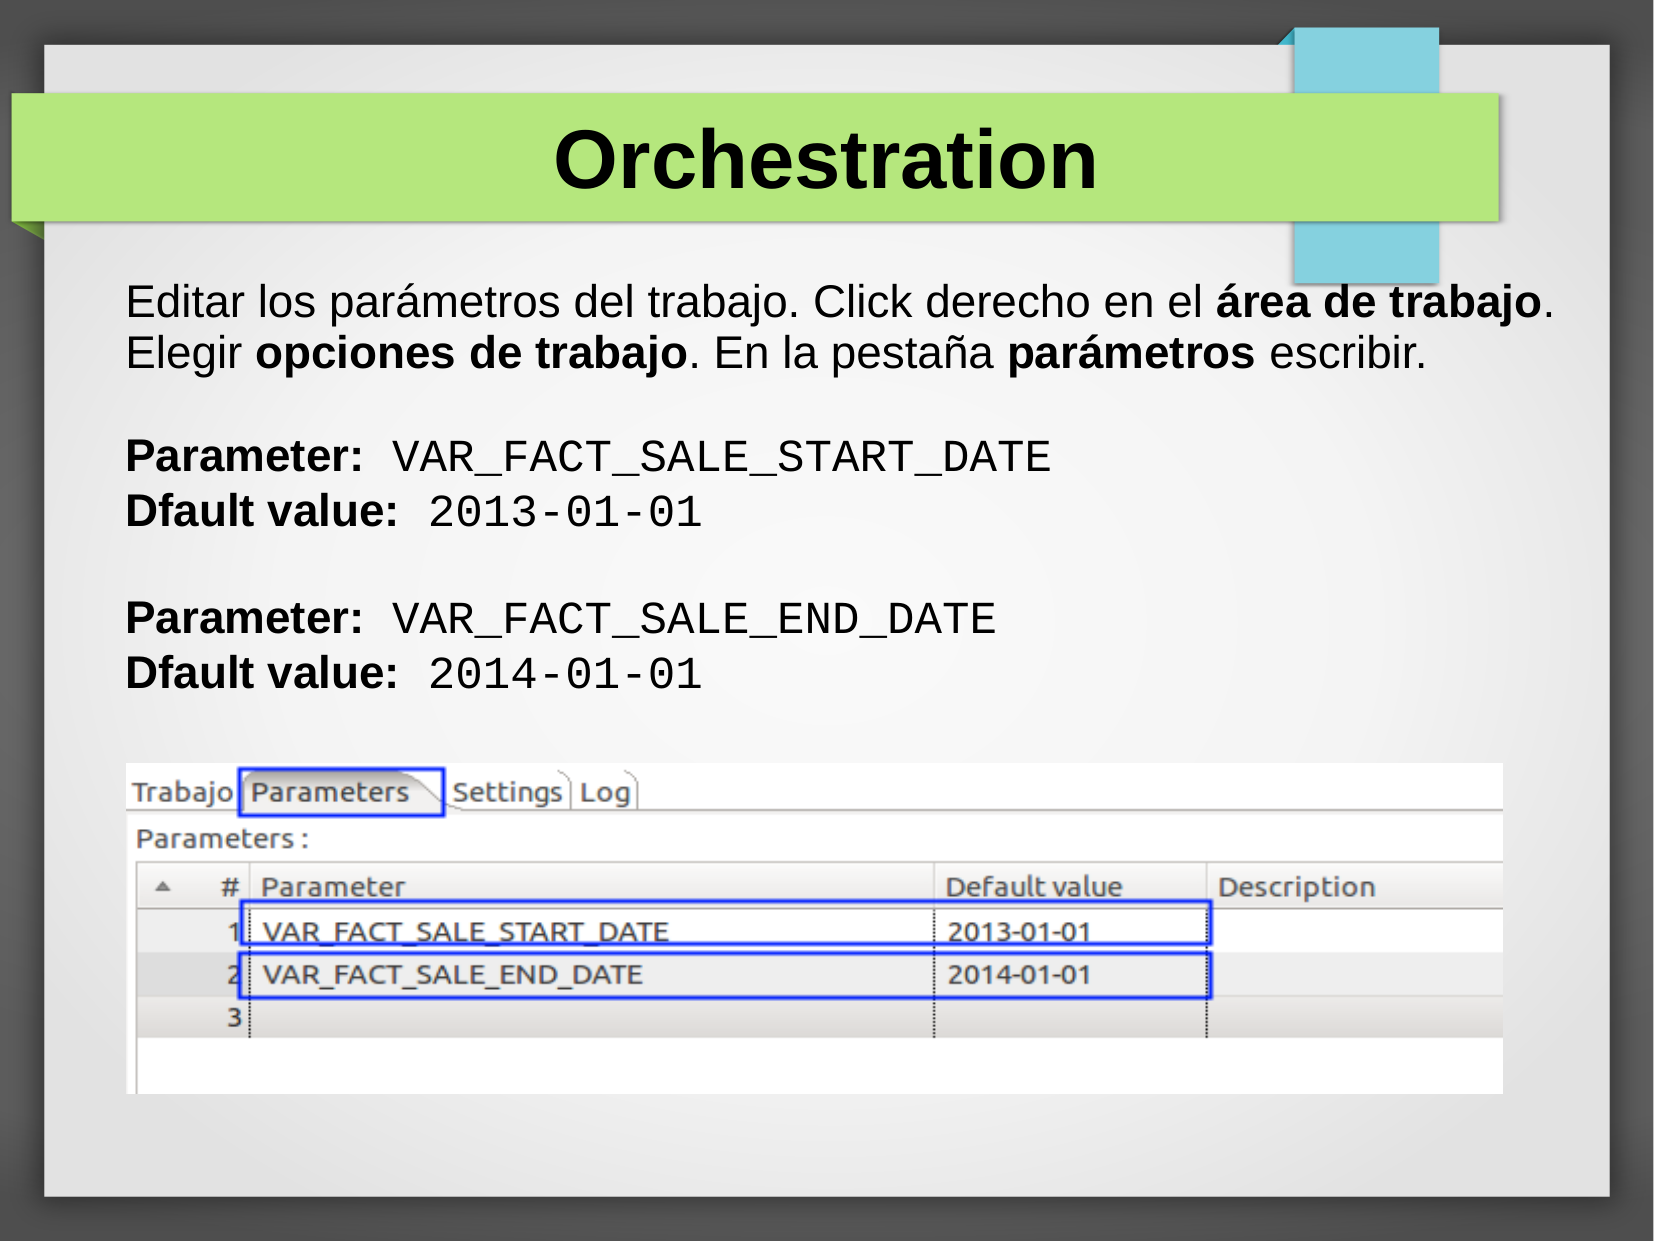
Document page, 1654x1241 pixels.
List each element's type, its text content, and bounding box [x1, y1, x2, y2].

title Orchestration [70, 106, 1583, 213]
picture [0, 0, 1654, 1241]
text_box Editar los parámetros del trabajo. Click derecho en el área de trabajo. Elegir opciones de trabajo. En la pestaña parámetros escribir. Parameter: VAR_FACT_SALE_START_DATE Dfault value: 2013-01-01 Parameter: VAR_FACT_SALE_END_DATE Dfault value: 2014-01-01 [110, 268, 1584, 711]
